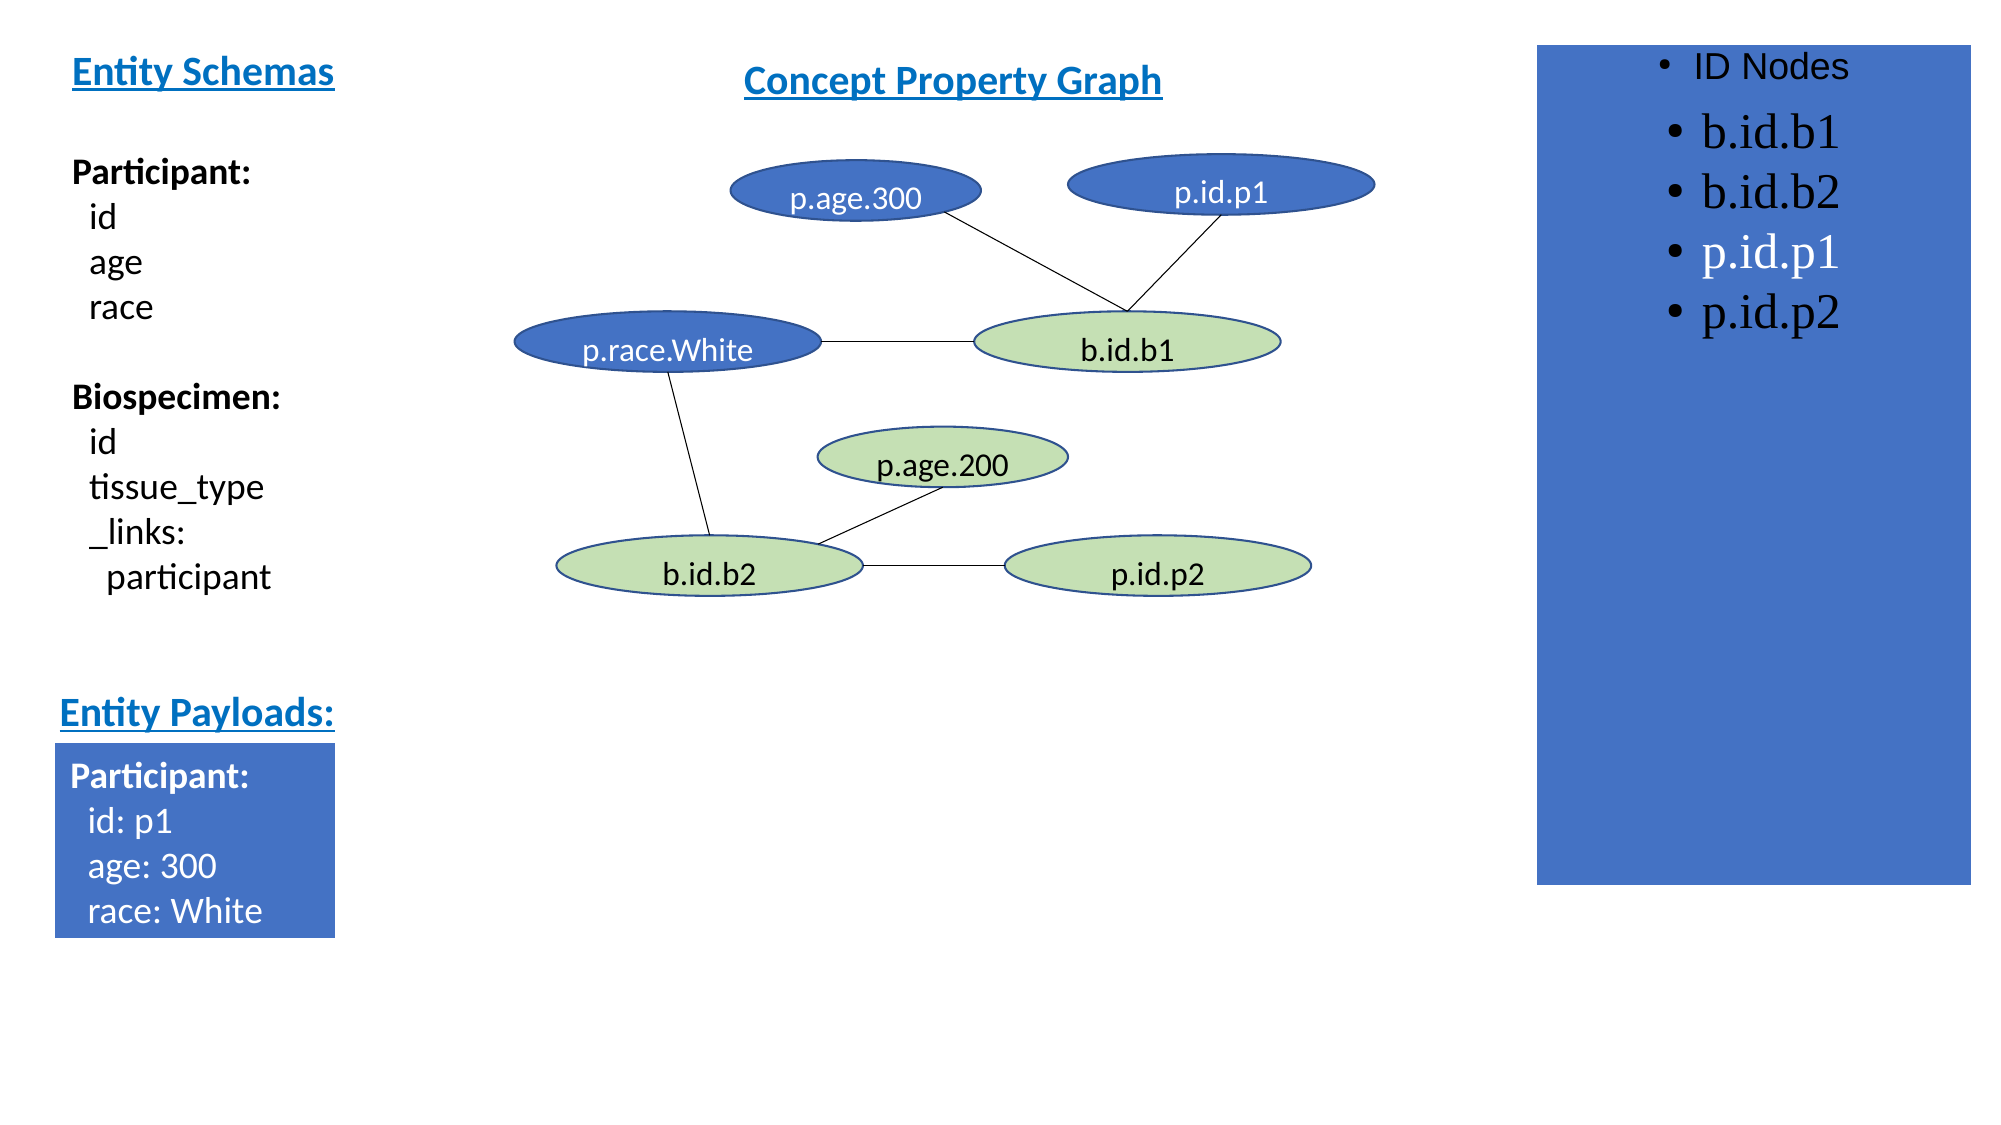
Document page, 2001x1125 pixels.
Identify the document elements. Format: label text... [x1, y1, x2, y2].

table_cell [1537, 585, 1971, 645]
table_cell [1537, 765, 1971, 825]
table_header ID Nodes [1537, 45, 1971, 105]
table_cell p.id.p2 [1537, 285, 1971, 345]
table_cell b.id.b2 [1537, 165, 1971, 225]
table_cell [1537, 525, 1971, 585]
table_cell [1537, 345, 1971, 405]
table_cell [1537, 405, 1971, 465]
text_box p.age.200 [817, 426, 1069, 488]
text_box Participant: id age race Biospecimen: id tissue_type _links: participant [57, 139, 298, 610]
text_box Entity Schemas [57, 36, 353, 102]
text_box Concept Property Graph [729, 45, 1182, 111]
text_box Entity Payloads: [44, 677, 353, 744]
text_box p.id.p1 [1068, 154, 1375, 215]
table_cell [1537, 825, 1971, 885]
table_cell [1537, 705, 1971, 765]
table_cell b.id.b1 [1537, 105, 1971, 165]
text_box p.race.White [514, 311, 821, 372]
text_box p.age.300 [730, 160, 981, 221]
text_box Participant: id: p1 age: 300 race: White [55, 743, 335, 938]
text_box b.id.b2 [556, 535, 863, 596]
table_cell p.id.p1 [1537, 225, 1971, 285]
text_box b.id.b1 [974, 311, 1281, 372]
table_cell [1537, 465, 1971, 525]
text_box p.id.p2 [1004, 535, 1312, 596]
table_cell [1537, 645, 1971, 705]
